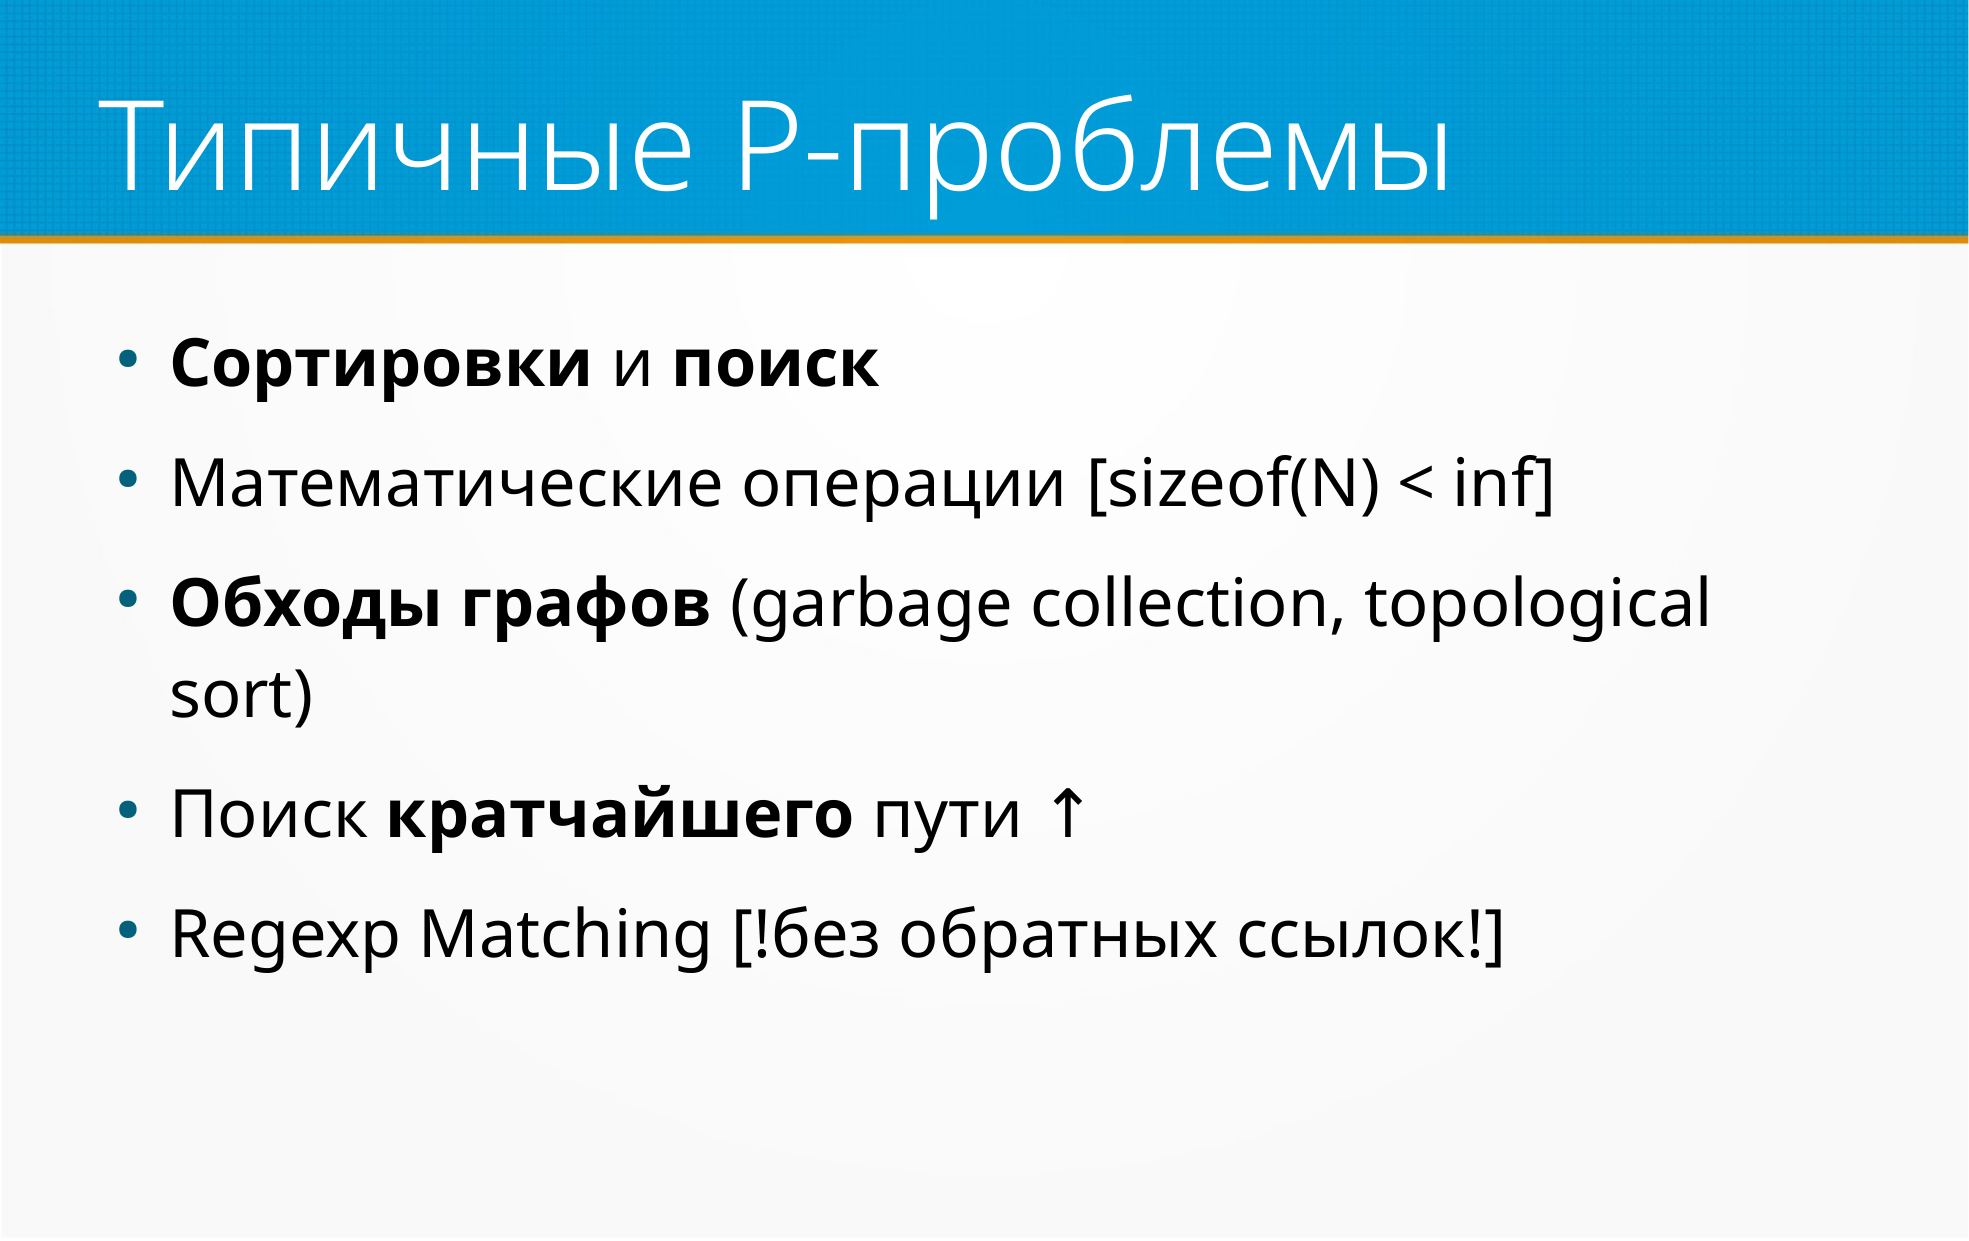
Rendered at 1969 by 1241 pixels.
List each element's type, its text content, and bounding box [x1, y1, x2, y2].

picture [0, 233, 1969, 1241]
list Сортировки и поиск Математические операции [sizeof(N) < inf] Обходы графов (garbage collection, topological sort) Поиск кратчайшего пути ↑ Regexp Matching [!без обратных ссылок!] [98, 315, 1861, 1081]
title Типичные P-проблемы [98, 19, 1870, 227]
